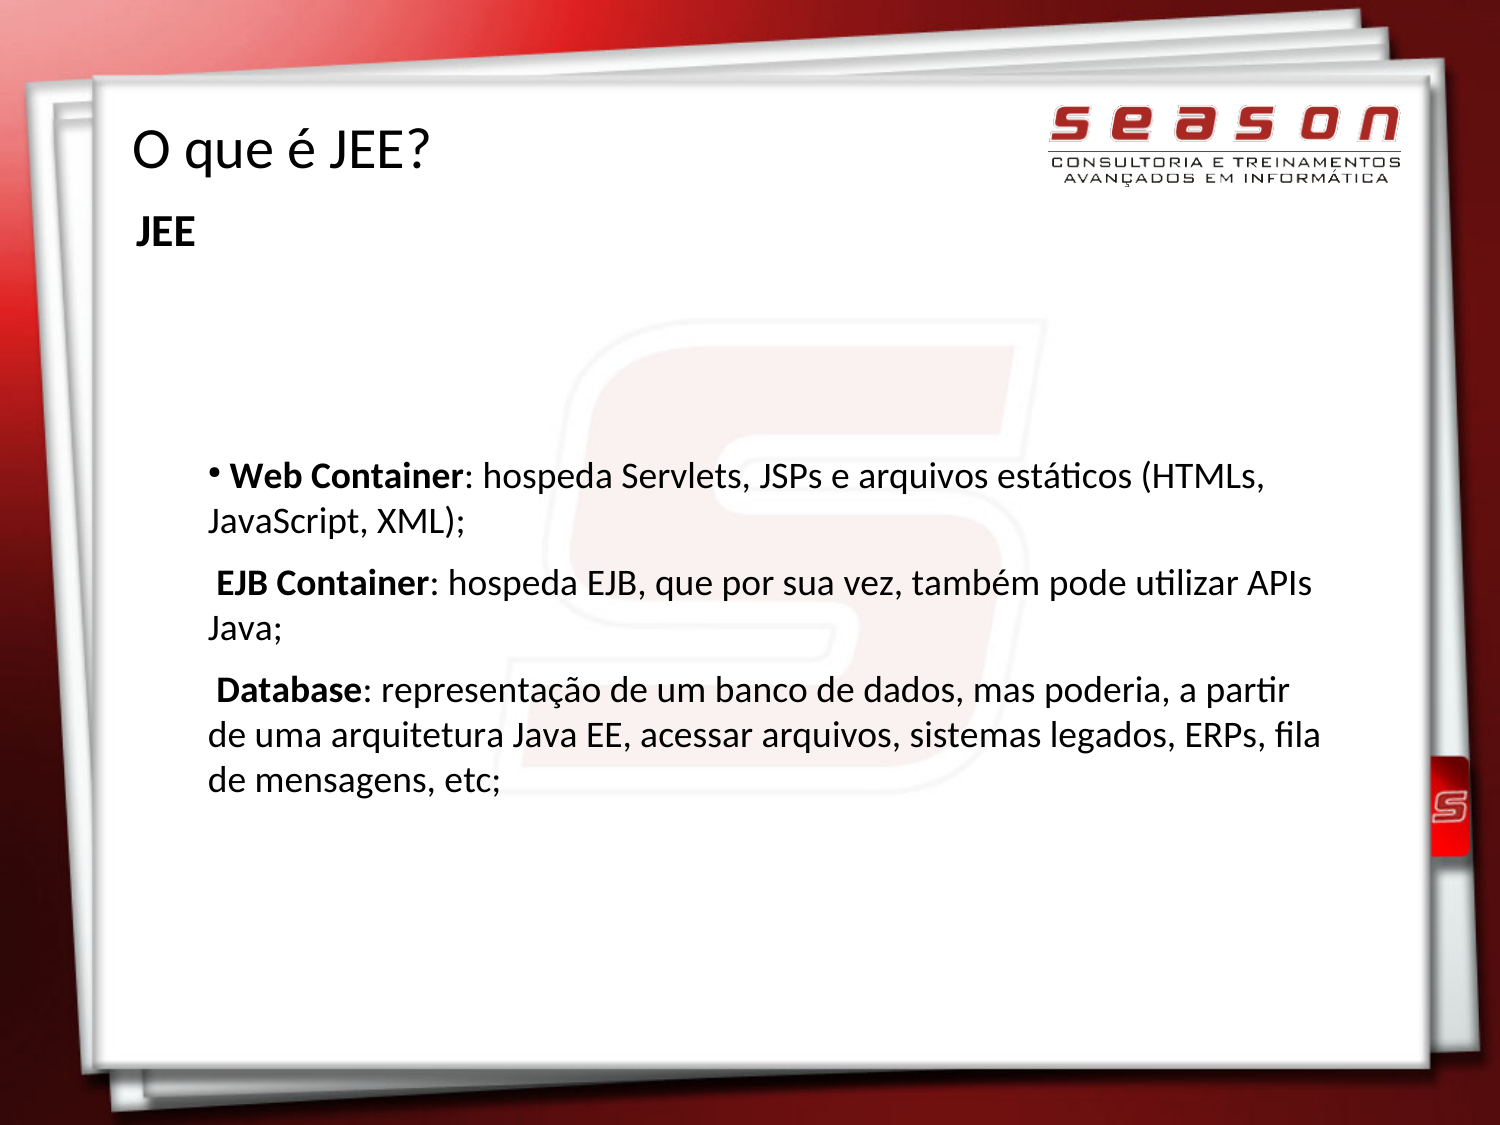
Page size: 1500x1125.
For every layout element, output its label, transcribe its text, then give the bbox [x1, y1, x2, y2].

text_box JEE [119, 200, 1240, 256]
picture [0, 0, 1500, 1125]
title O que é JEE? [118, 33, 1394, 257]
text_box Web Container: hospeda Servlets, JSPs e arquivos estáticos (HTMLs, JavaScript, XML); EJB Container: hospeda EJB, que por sua vez, também pode utilizar APIs Java; Database: representação de um banco de dados, mas poderia, a partir de uma arquitetura Java EE, acessar arquivos, sistemas legados, ERPs, fila de mensagens, etc; [207, 357, 1328, 894]
